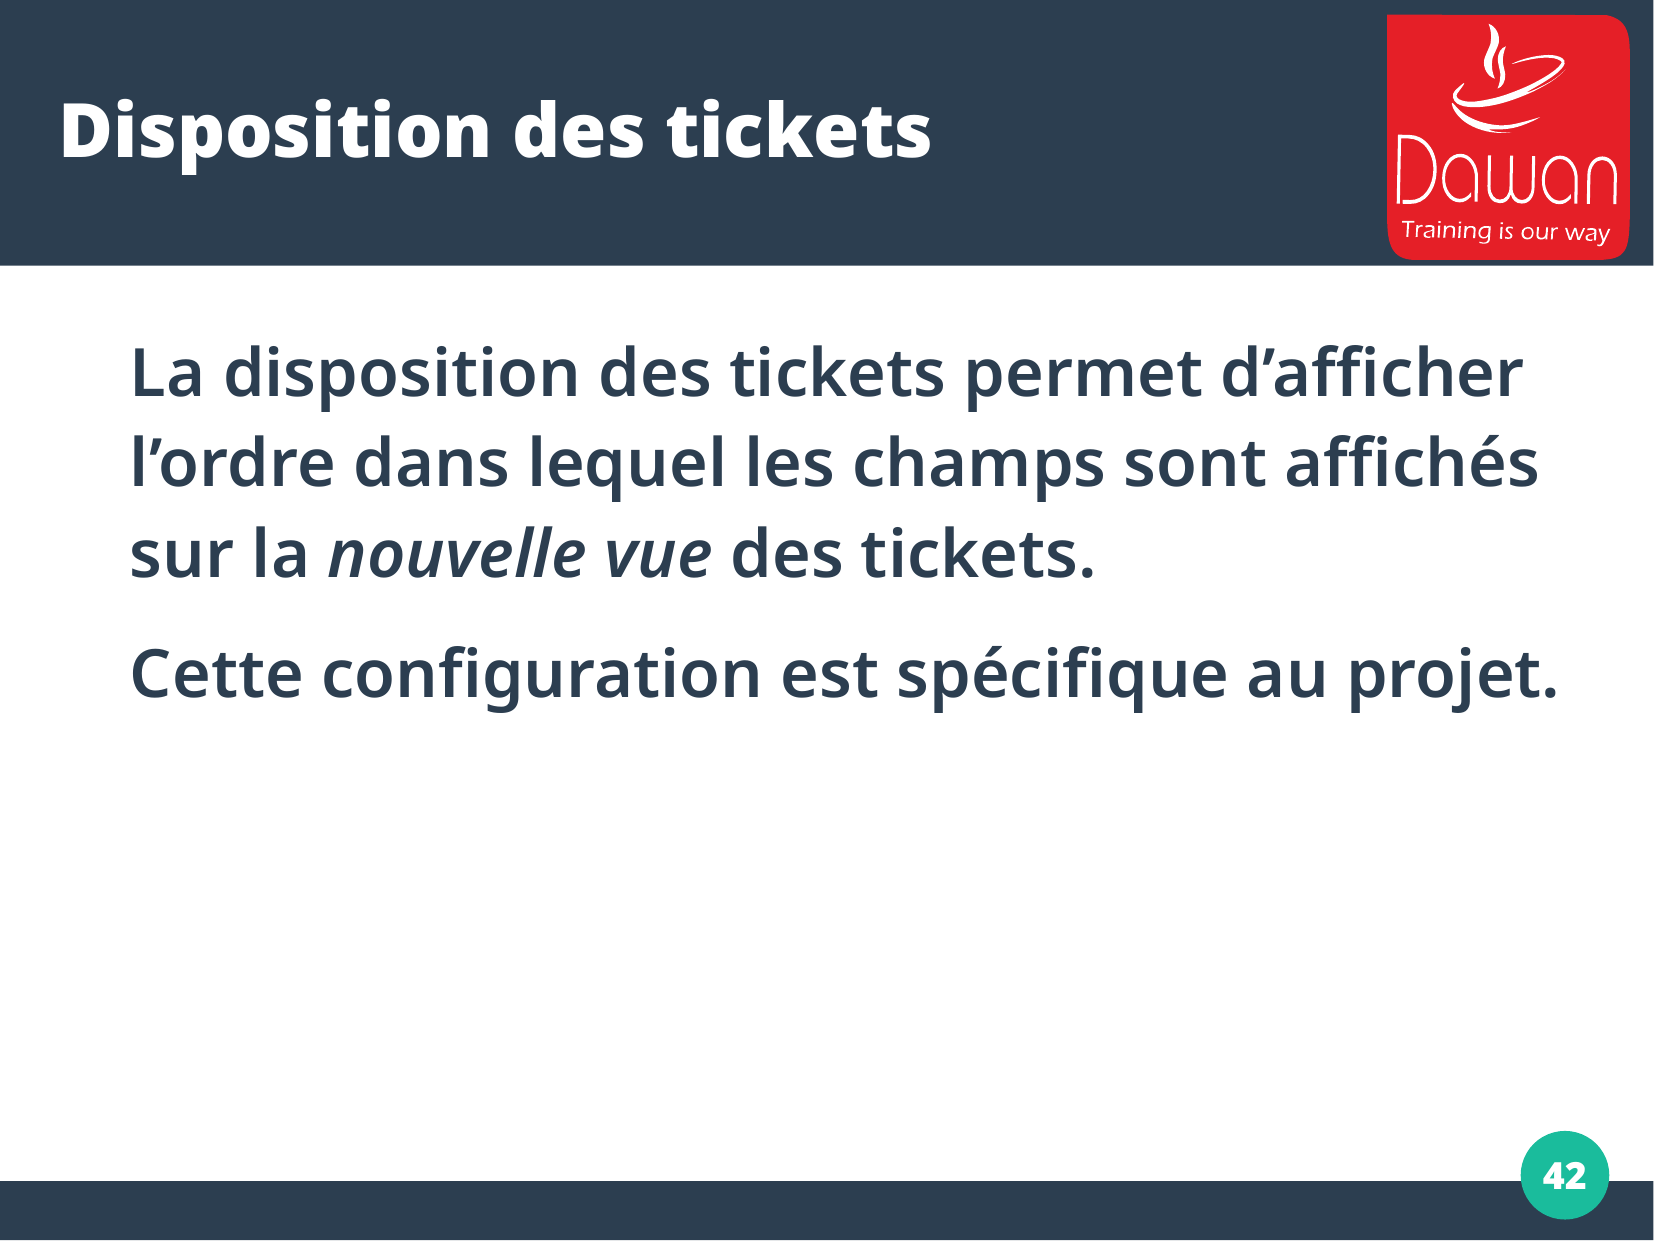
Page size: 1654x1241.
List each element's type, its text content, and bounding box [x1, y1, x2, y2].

picture [1387, 14, 1630, 260]
list La disposition des tickets permet d’afficher l’ordre dans lequel les champs sont affichés sur la nouvelle vue des tickets. Cette configuration est spécifique au projet. [59, 324, 1595, 1152]
title Disposition des tickets [59, 49, 1387, 207]
